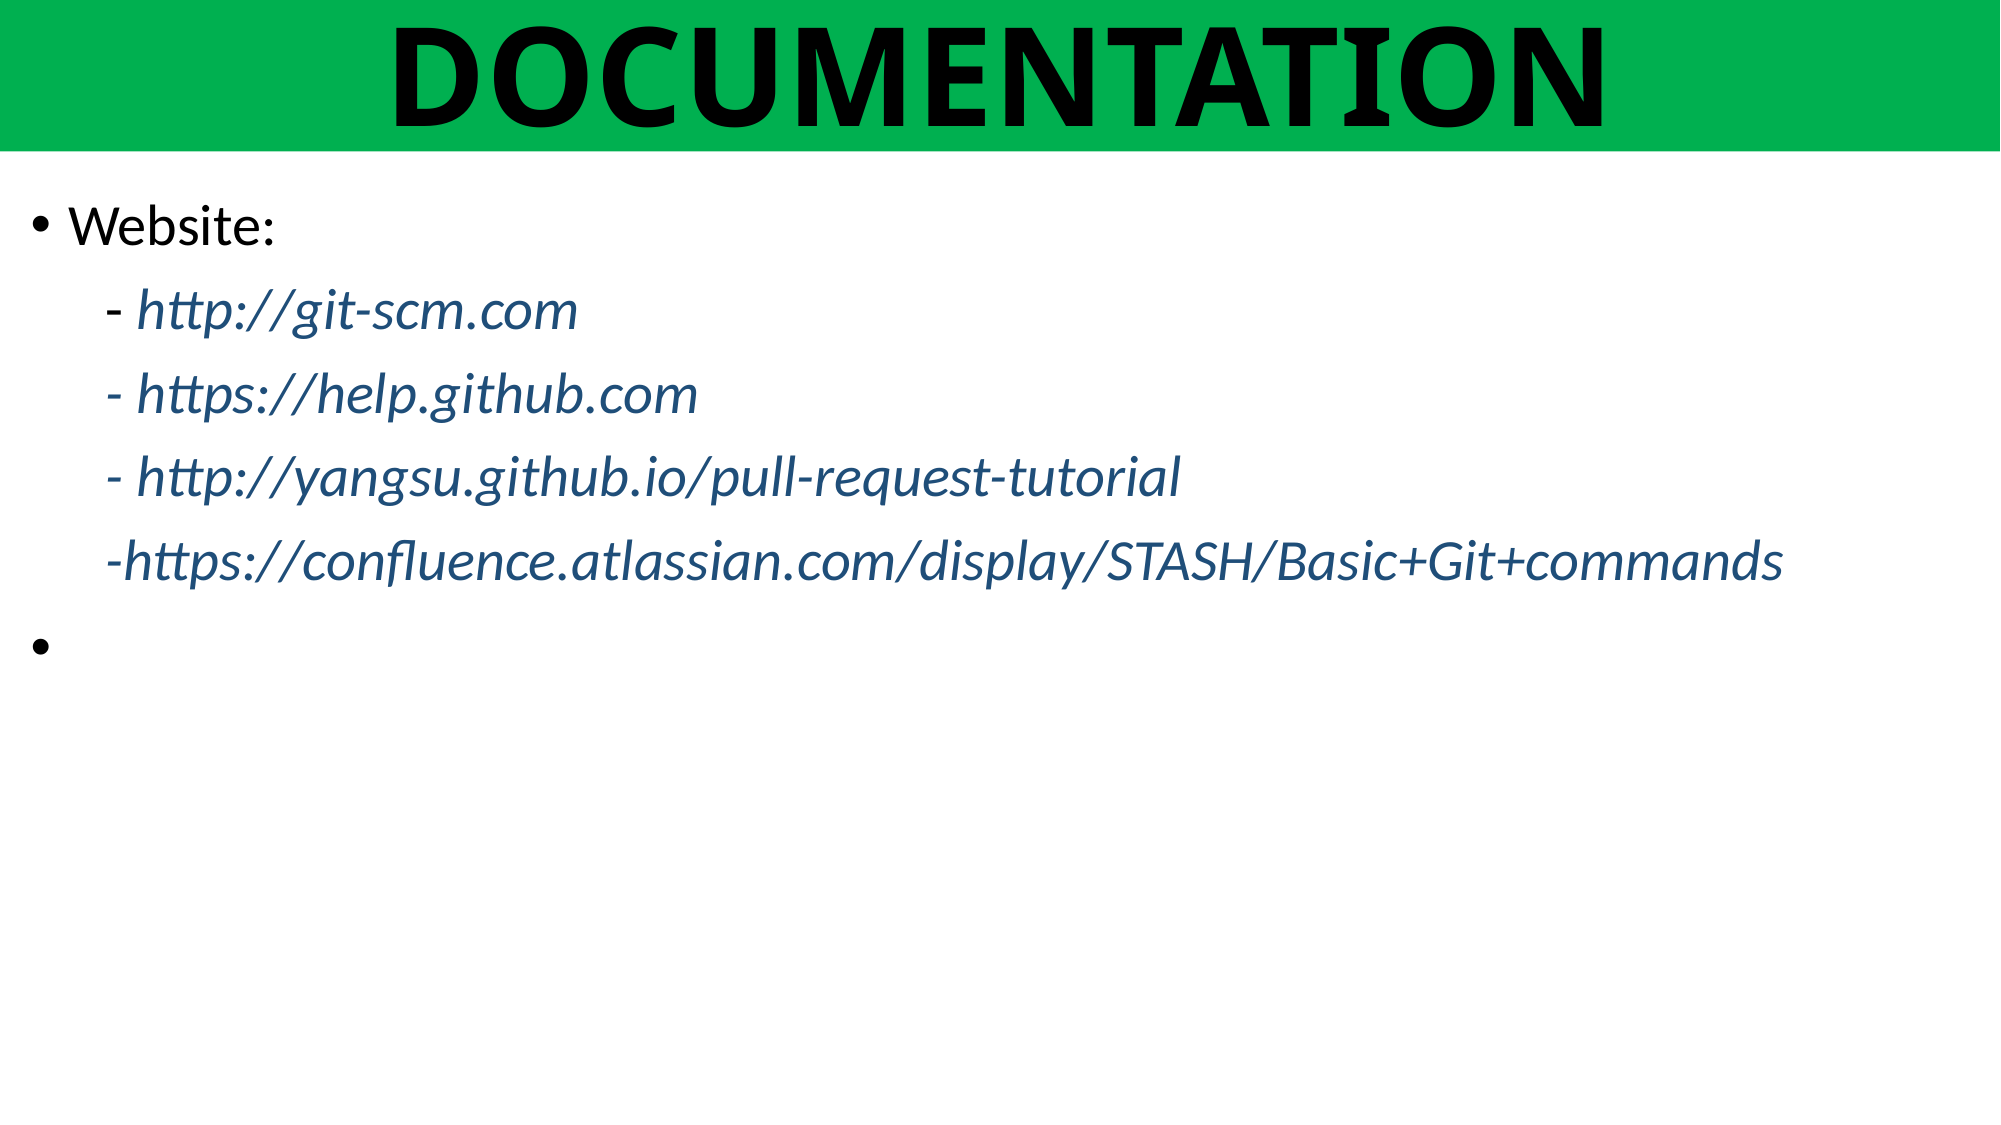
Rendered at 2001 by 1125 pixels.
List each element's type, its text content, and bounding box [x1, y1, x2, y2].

list Website: - http://git-scm.com - https://help.github.com - http://yangsu.github.io/pull-request-tutorial -https://confluence.atlassian.com/display/STASH/Basic+Git+commands [15, 188, 2000, 965]
title DOCUMENTATION [0, 0, 2000, 152]
